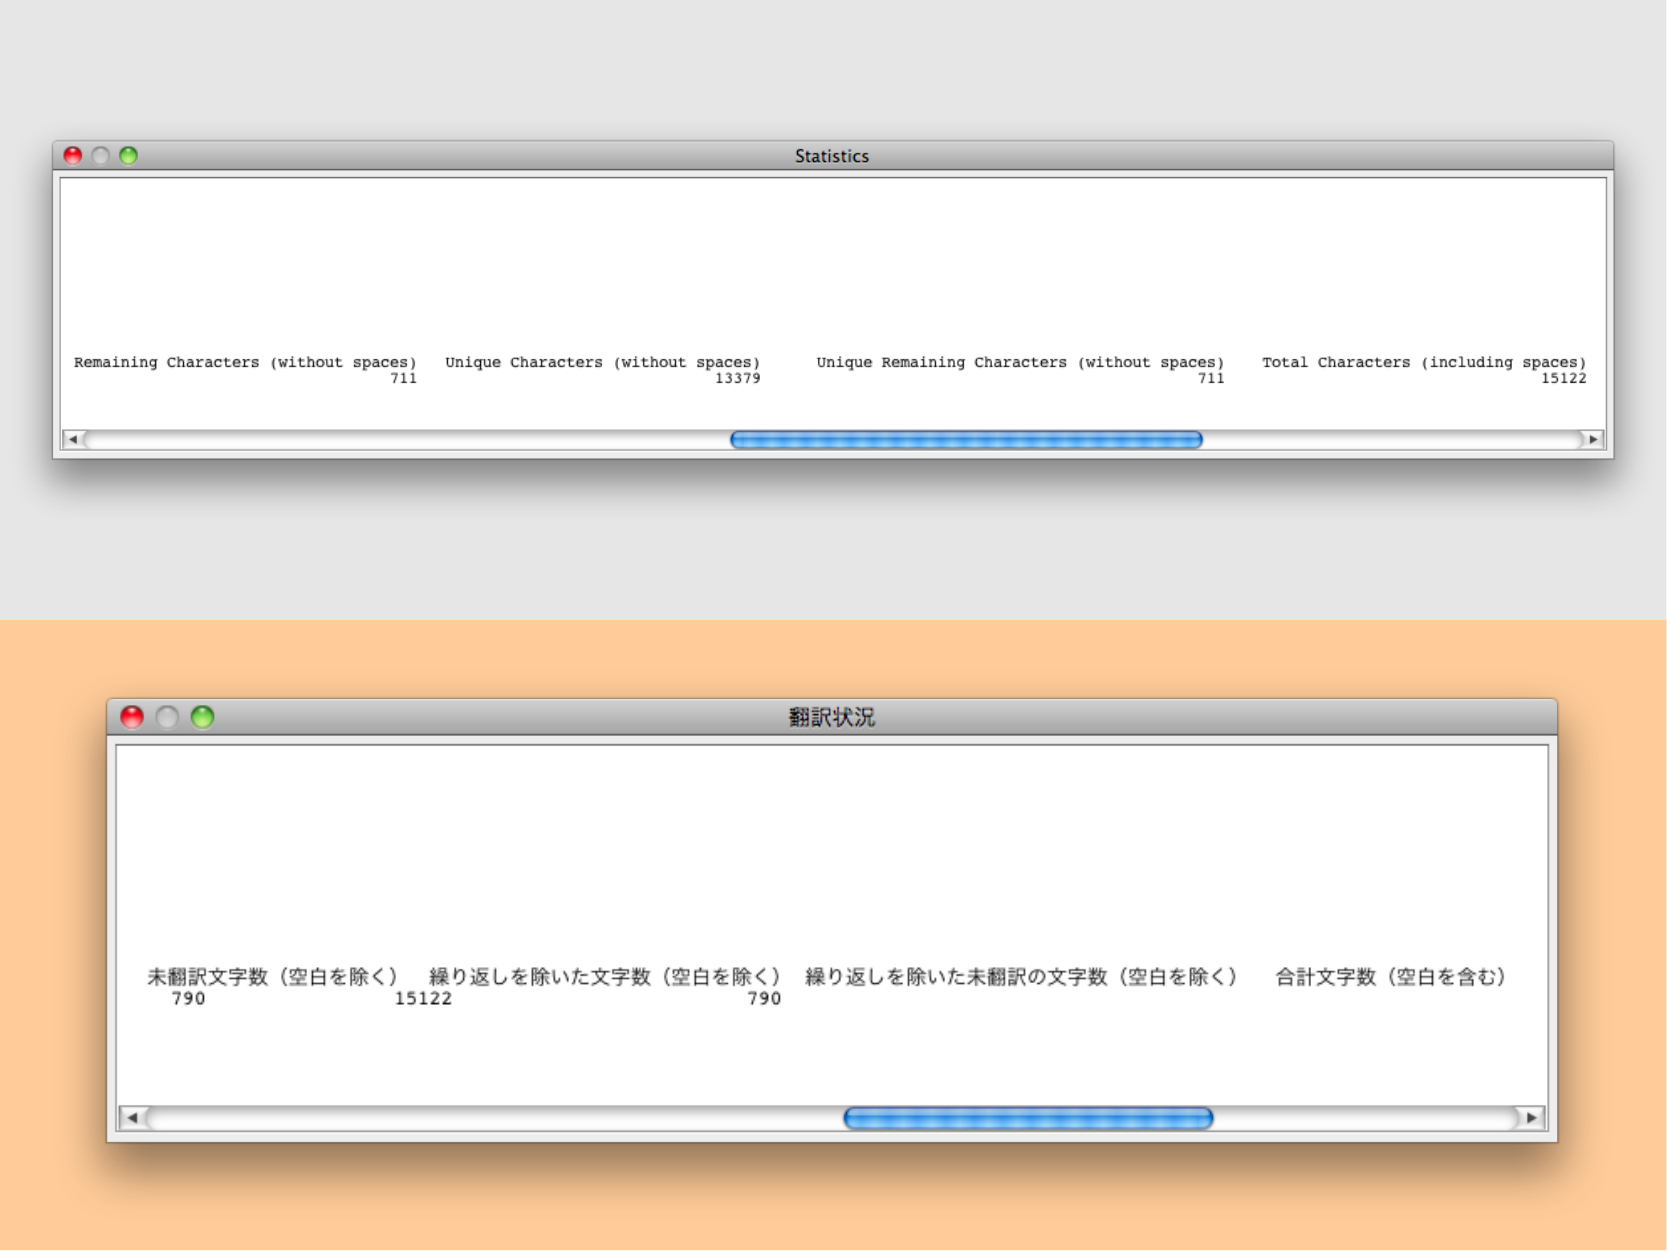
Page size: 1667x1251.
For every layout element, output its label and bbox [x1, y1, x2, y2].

picture [40, 657, 1625, 1235]
text_box [0, 620, 1667, 1251]
picture [0, 108, 1667, 532]
